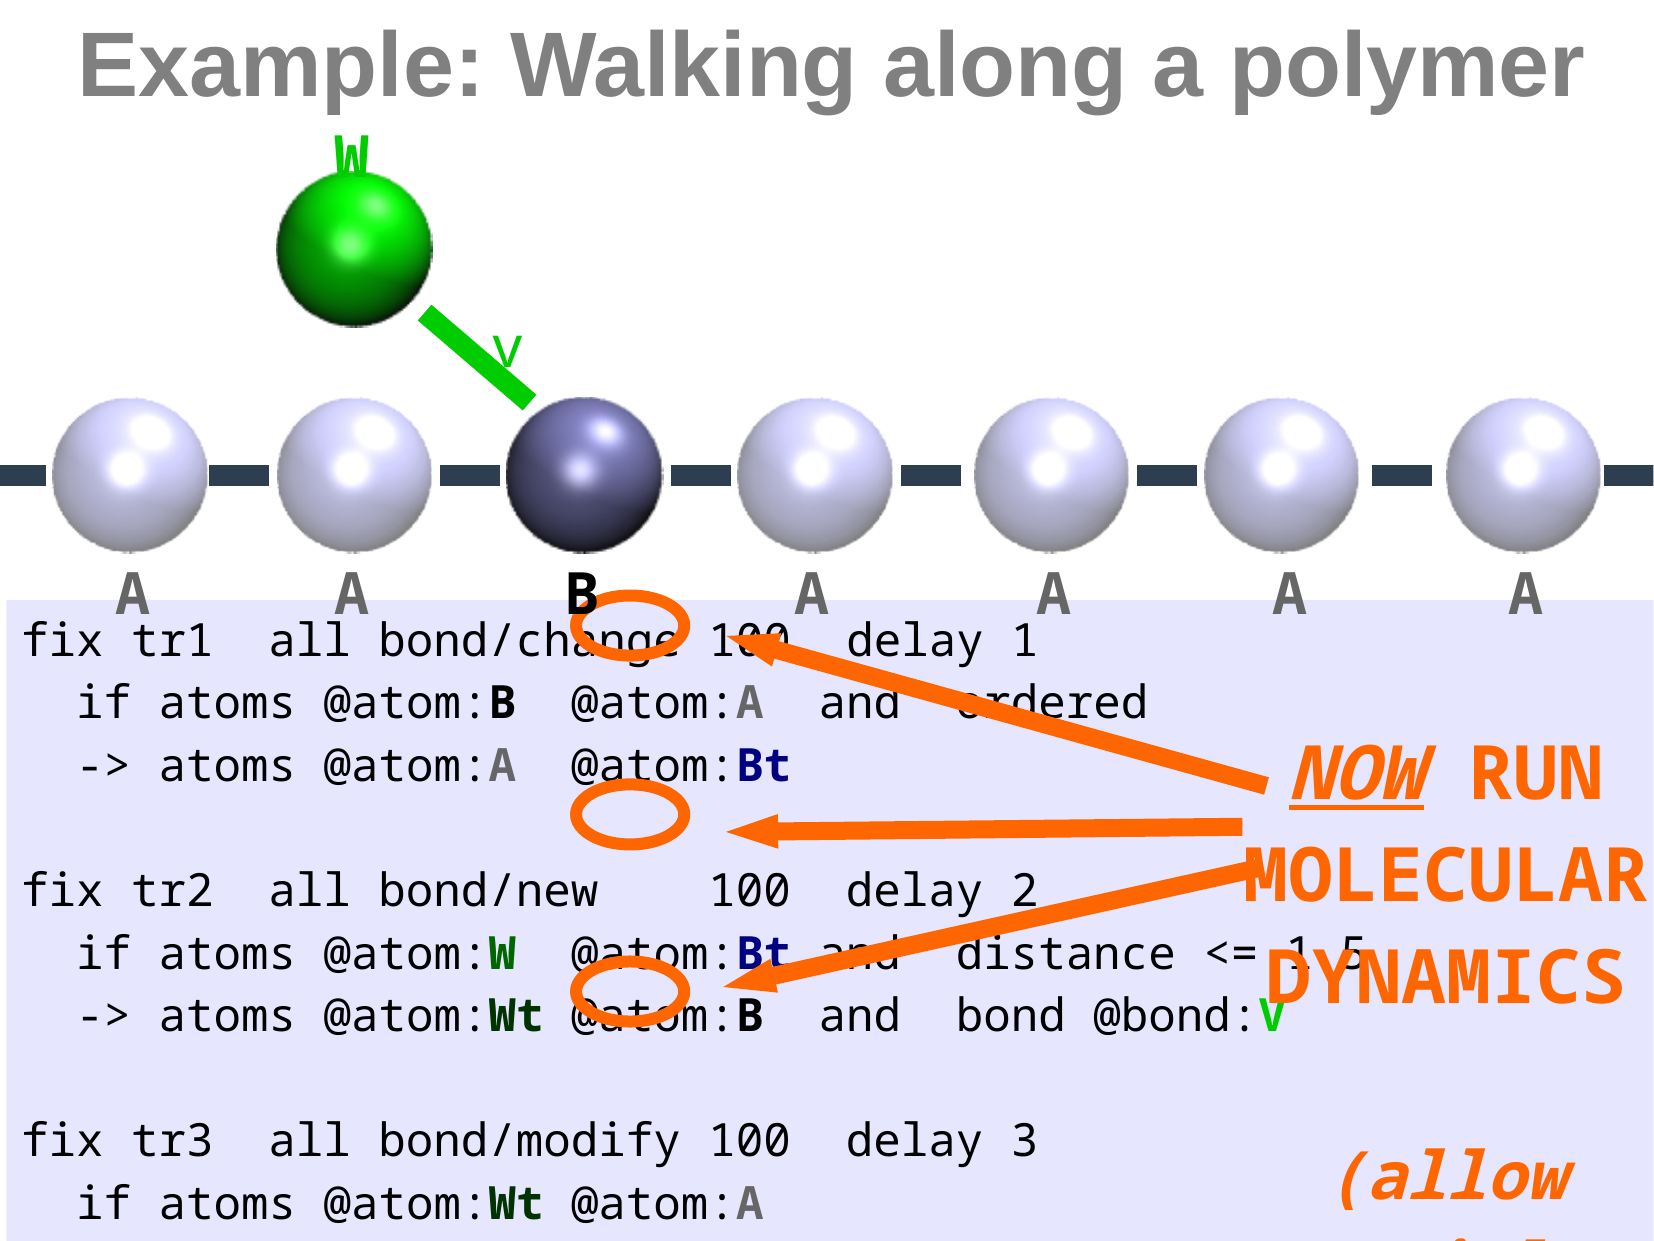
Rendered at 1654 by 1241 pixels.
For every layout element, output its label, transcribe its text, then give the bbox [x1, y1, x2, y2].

picture [52, 397, 210, 554]
text_box A [1453, 545, 1600, 619]
text_box A [1216, 545, 1364, 619]
picture [1446, 397, 1603, 554]
picture [974, 397, 1131, 554]
text_box A [738, 545, 886, 619]
picture [277, 397, 434, 554]
text_box A [59, 545, 207, 619]
picture [1204, 397, 1361, 554]
text_box A [980, 545, 1128, 619]
text_box NOW RUN MOLECULAR DYNAMICS (allow particles to move) [1221, 711, 1654, 1227]
picture [737, 397, 895, 554]
text_box v [433, 298, 581, 381]
text_box fix tr1 all bond/change 100 delay 1 if atoms @atom:B @atom:A and ordered -> atoms @atom:A @atom:Bt fix tr2 all bond/new 100 delay 2 if atoms @atom:W @atom:Bt and distance <= 1.5 -> atoms @atom:Wt @atom:B and bond @bond:V fix tr3 all bond/modify 100 delay 3 if atoms @atom:Wt @atom:A -> atoms @atom:W @atom:A and bond BREAK [6, 600, 1654, 1241]
picture [506, 397, 664, 554]
text_box W [278, 108, 426, 182]
text_box A [278, 545, 426, 619]
text_box B [508, 545, 655, 619]
picture [276, 171, 433, 328]
title Example: Walking along a polymer [0, 0, 1654, 168]
